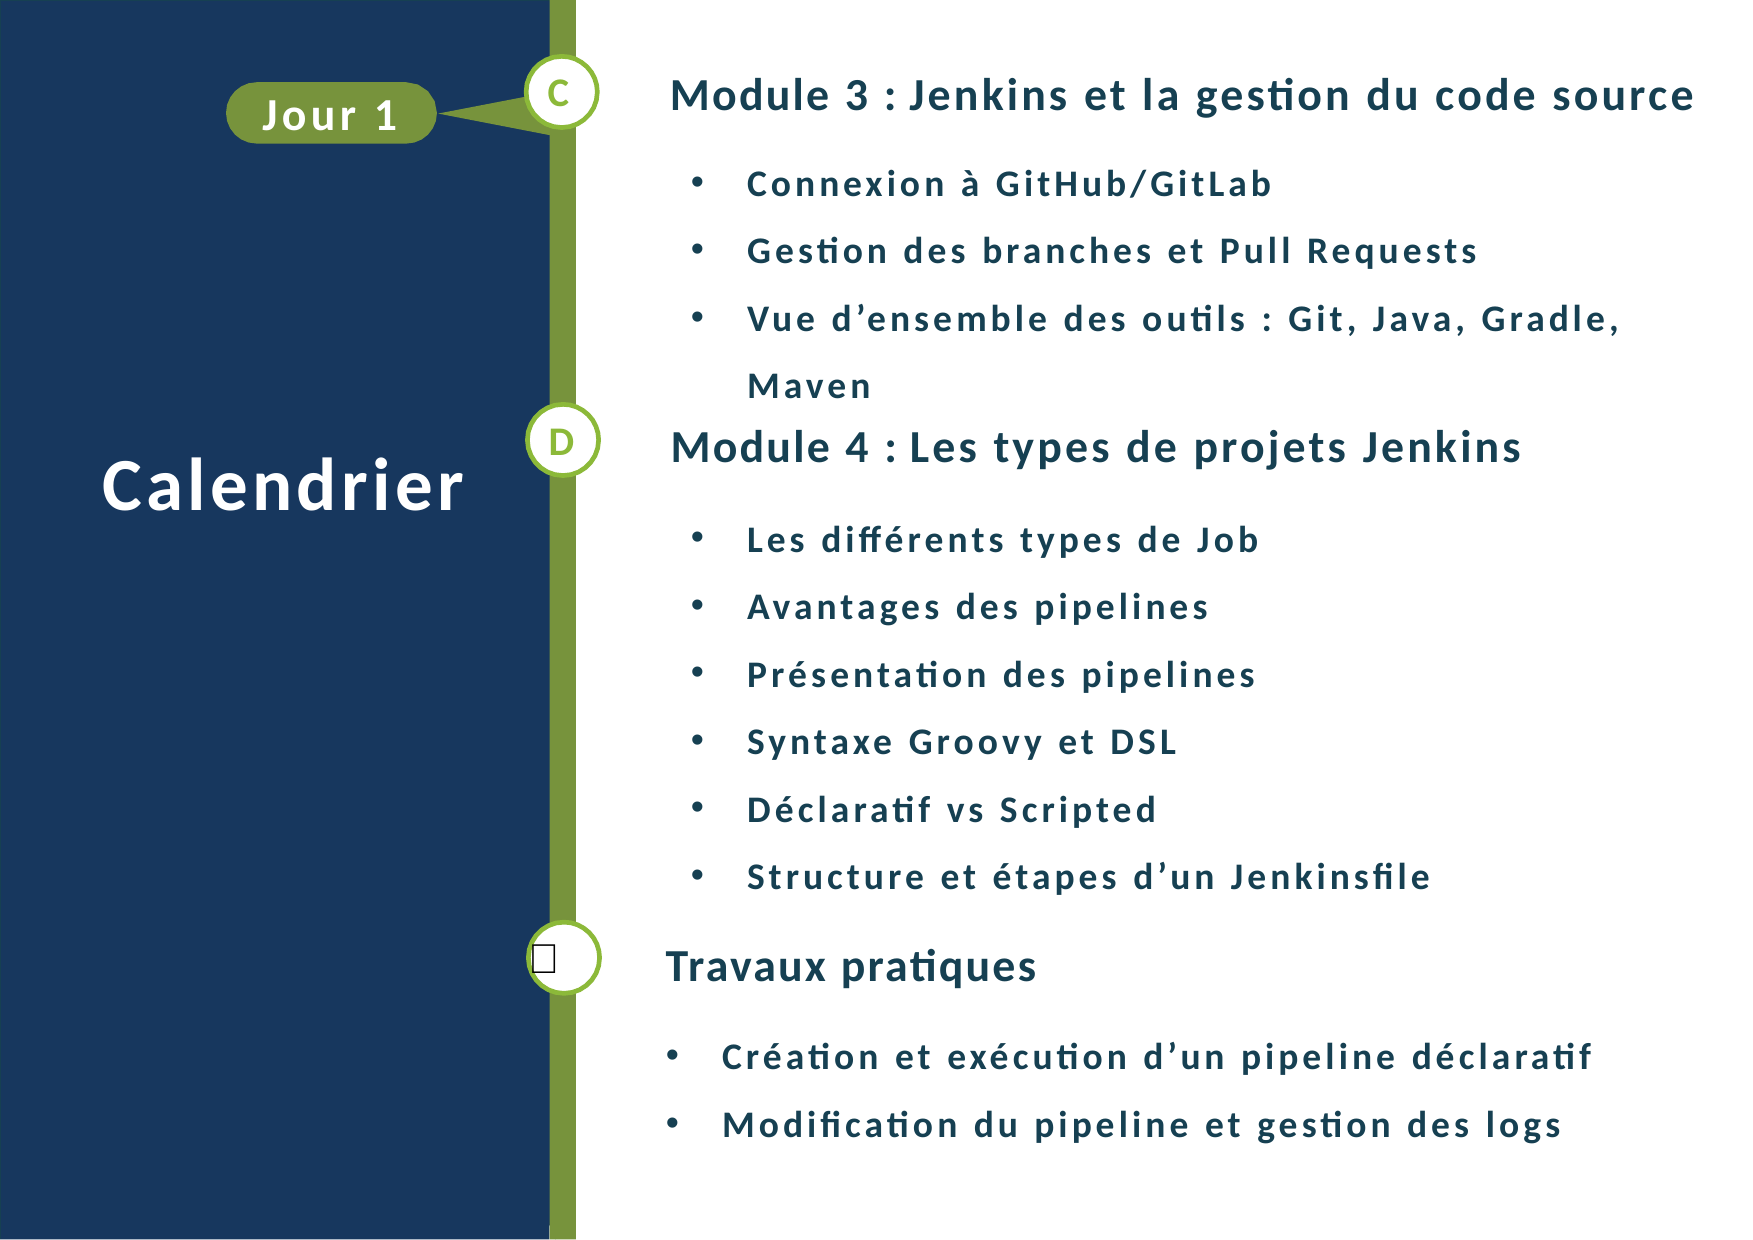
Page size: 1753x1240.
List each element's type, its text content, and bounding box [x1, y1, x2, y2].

text_box [529, 64, 594, 125]
text_box Module 3 : Jenkins et la gestion du code source [667, 62, 1726, 120]
text_box Connexion à GitHub/GitLab Gestion des branches et Pull Requests Vue d’ensemble des outils : Git, Java, Gradle, Maven [676, 128, 1753, 414]
text_box Jour 1 [260, 82, 403, 140]
text_box C [545, 63, 578, 115]
text_box [548, 59, 576, 63]
text_box 🚀 [526, 929, 560, 1033]
text_box Module 4 : Les types de projets Jenkins [668, 414, 1631, 472]
text_box [0, 0, 576, 1240]
text_box D [546, 411, 580, 464]
text_box [530, 413, 596, 473]
text_box Travaux pratiques [663, 933, 1626, 991]
text_box [549, 407, 577, 411]
text_box Création et exécution d’un pipeline déclaratif Modification du pipeline et gestion des logs [651, 1002, 1726, 1153]
text_box [550, 925, 597, 990]
text_box Calendrier [100, 433, 476, 526]
text_box Les différents types de Job Avantages des pipelines Présentation des pipelines Syntaxe Groovy et DSL Déclaratif vs Scripted Structure et étapes d’un Jenkinsfile [676, 484, 1726, 972]
